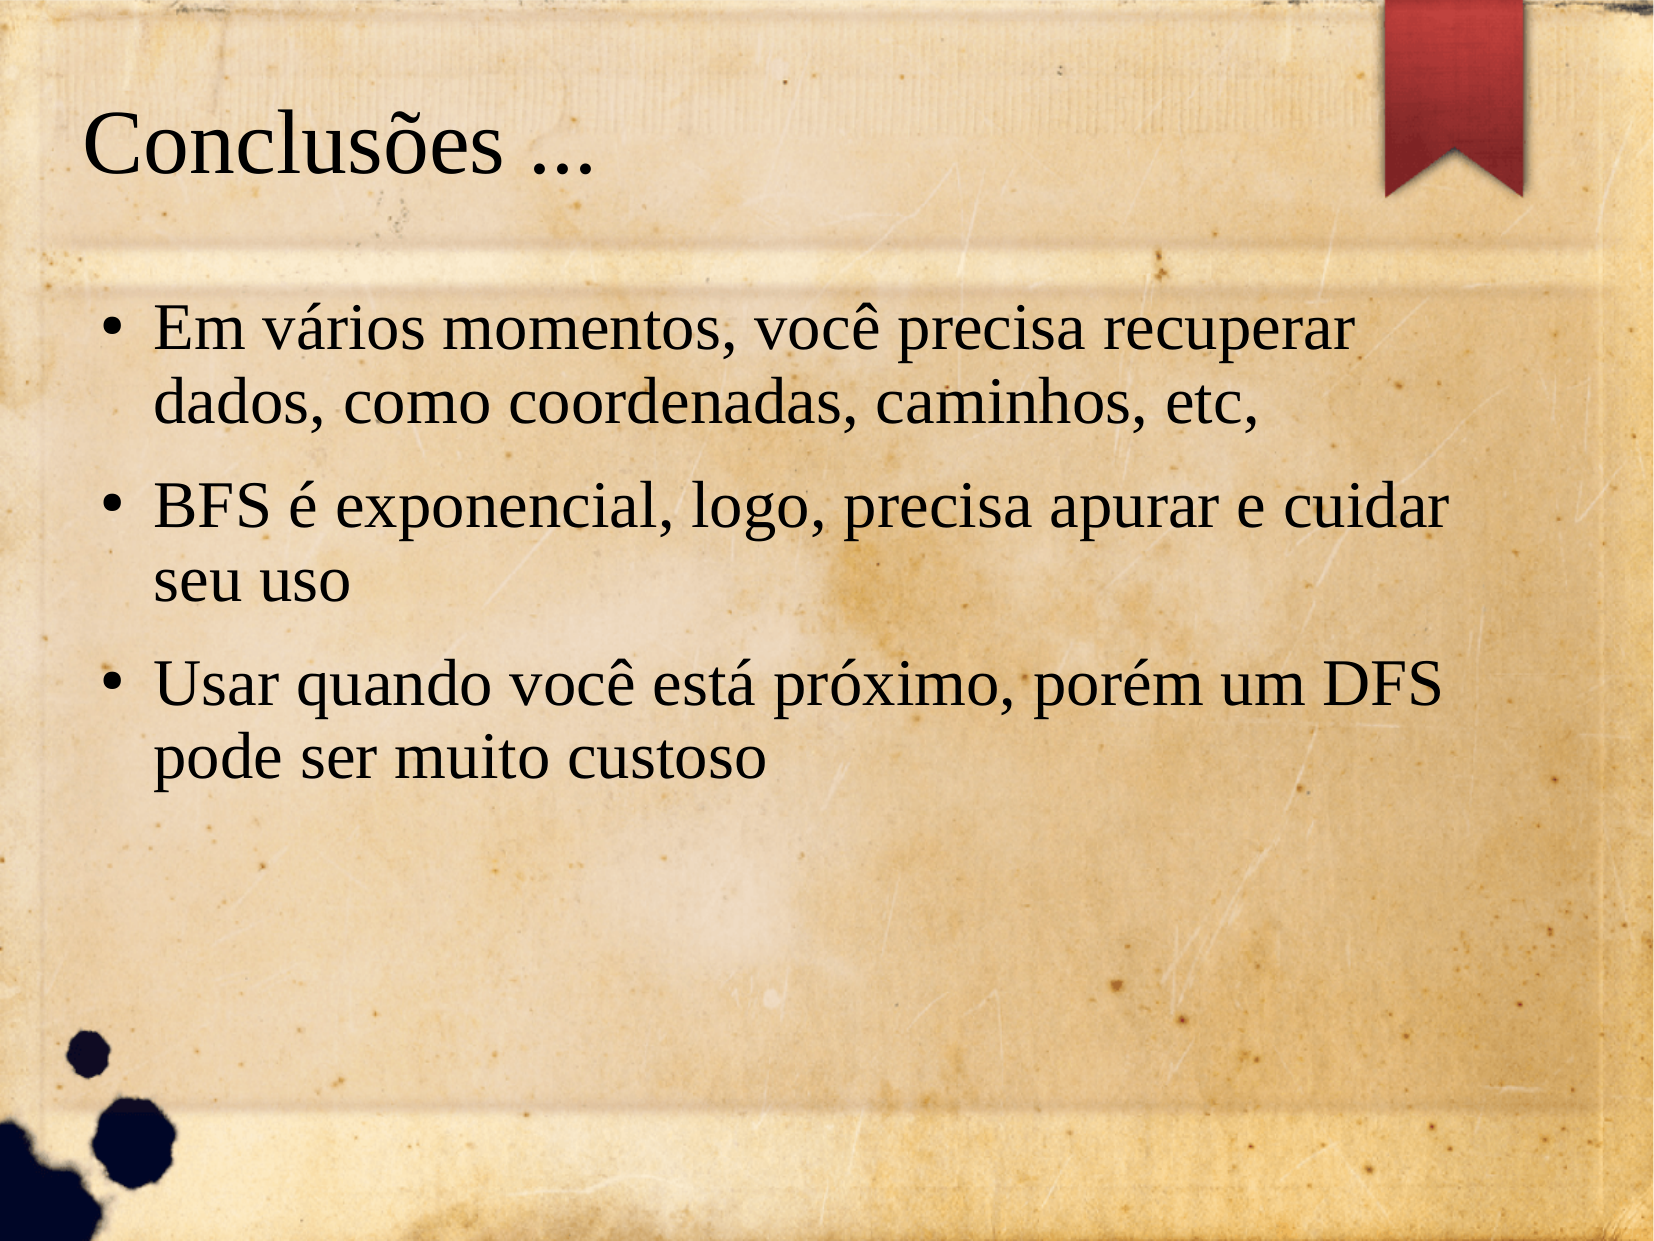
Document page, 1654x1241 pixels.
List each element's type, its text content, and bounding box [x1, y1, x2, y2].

picture [0, 0, 1654, 1241]
list Em vários momentos, você precisa recuperar dados, como coordenadas, caminhos, etc, BFS é exponencial, logo, precisa apurar e cuidar seu uso Usar quando você está próximo, porém um DFS pode ser muito custoso [82, 290, 1538, 1010]
title Conclusões ... [82, 49, 1347, 237]
